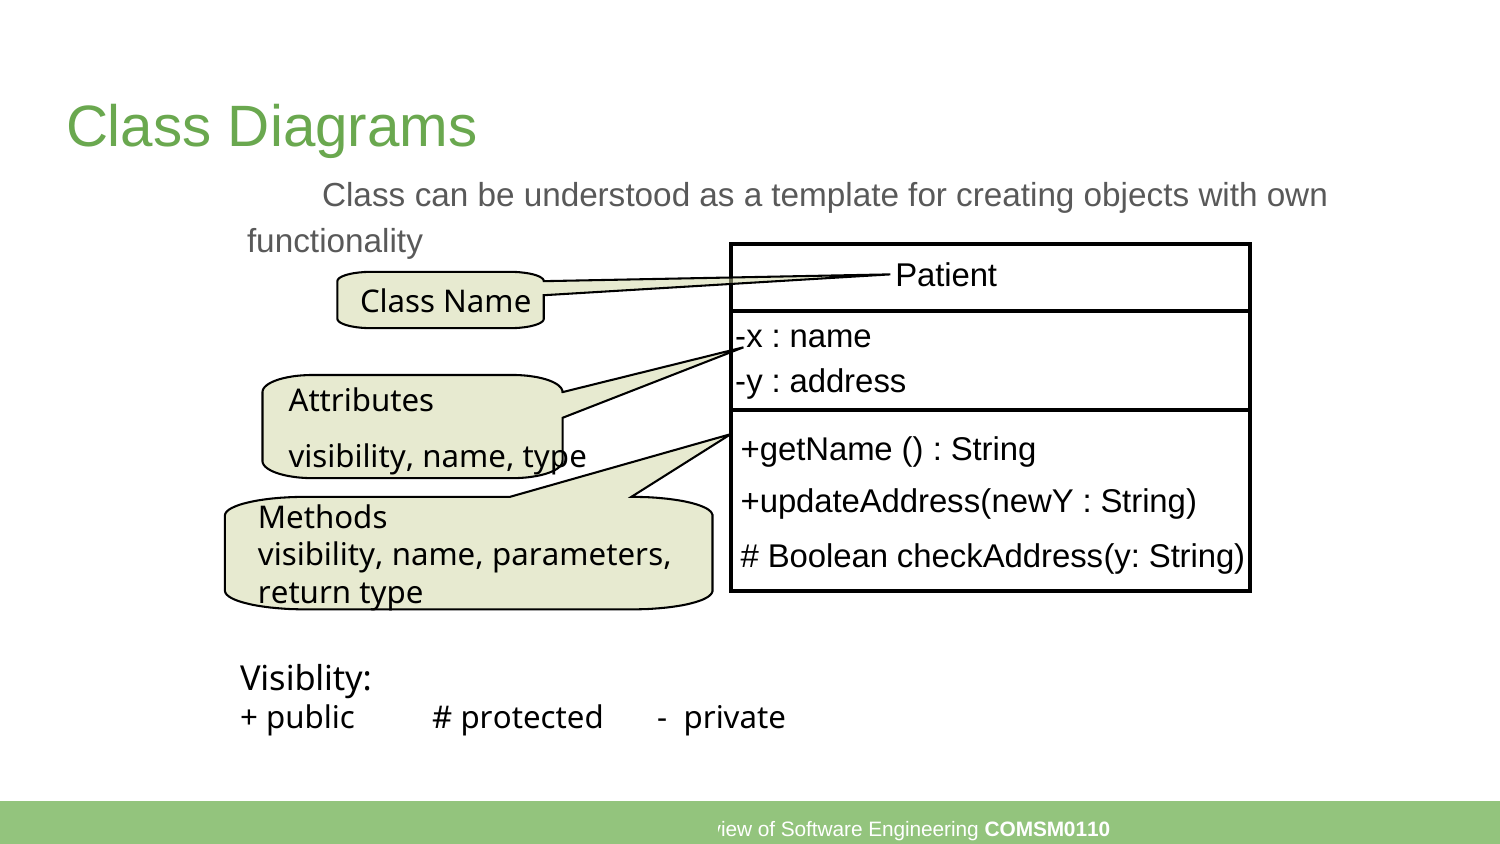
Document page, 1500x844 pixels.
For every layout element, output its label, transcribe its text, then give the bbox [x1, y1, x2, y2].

text_box Class Name [337, 271, 891, 329]
list Class can be understood as a template for creating objects with own functionality [82, 152, 1409, 732]
text_box [731, 313, 1250, 591]
text_box Visiblity: + public # protected - private [225, 648, 1181, 746]
title Class Diagrams [51, 72, 1449, 167]
text_box Methods visibility, name, parameters, return type [224, 434, 731, 610]
text_box -x : name [735, 315, 872, 355]
text_box # Boolean checkAddress(y: String) [741, 534, 1255, 574]
text_box +getName () : String [741, 428, 1037, 467]
text_box [733, 246, 1220, 309]
text_box +updateAddress(newY : String) [741, 480, 1197, 519]
text_box -y : address [735, 360, 907, 399]
text_box Attributes visibility, name, type [262, 347, 744, 479]
text_box Patient [895, 254, 997, 293]
